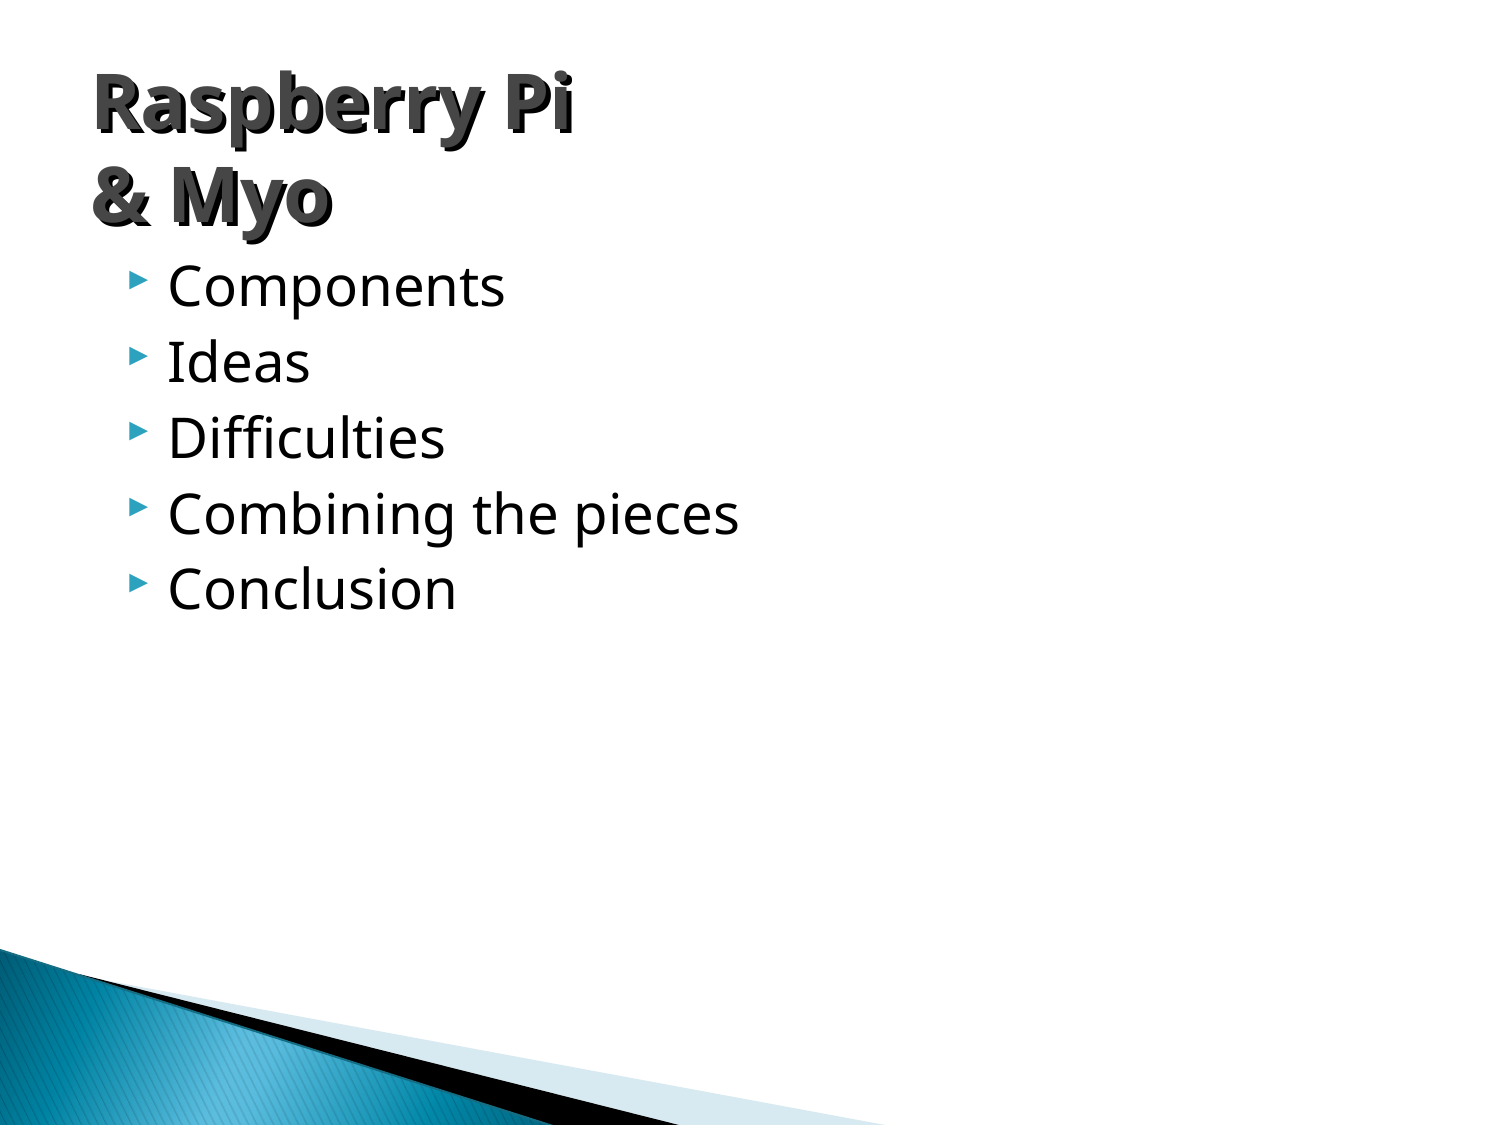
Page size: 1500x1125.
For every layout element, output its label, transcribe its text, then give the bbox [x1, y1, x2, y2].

title Raspberry Pi & Myo [75, 45, 1426, 233]
list Components Ideas Difficulties Combining the pieces Conclusion [75, 243, 1426, 986]
